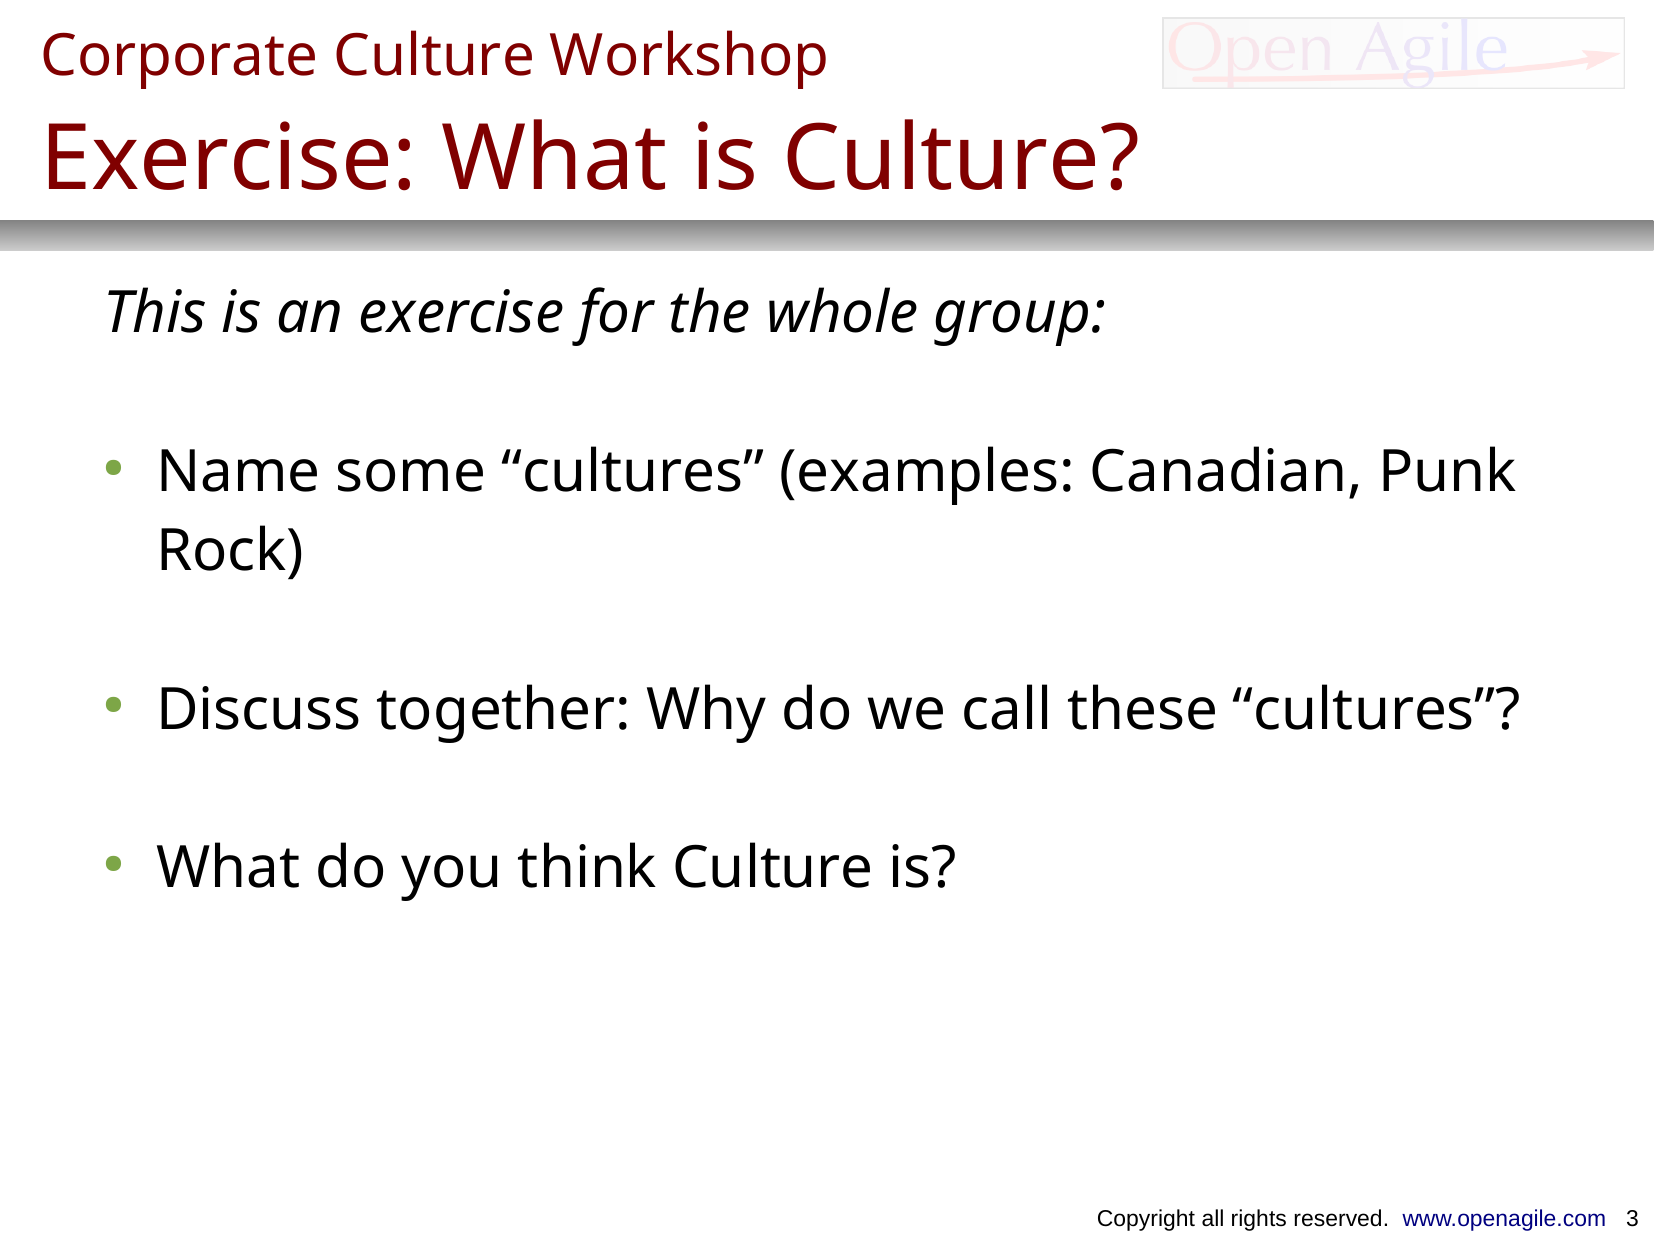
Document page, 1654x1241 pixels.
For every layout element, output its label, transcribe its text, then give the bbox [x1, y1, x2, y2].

list This is an exercise for the whole group: Name some “cultures” (examples: Canadian, Punk Rock) Discuss together: Why do we call these “cultures”? What do you think Culture is? [85, 270, 1617, 1192]
title Corporate Culture Workshop Exercise: What is Culture? [40, 8, 1654, 222]
